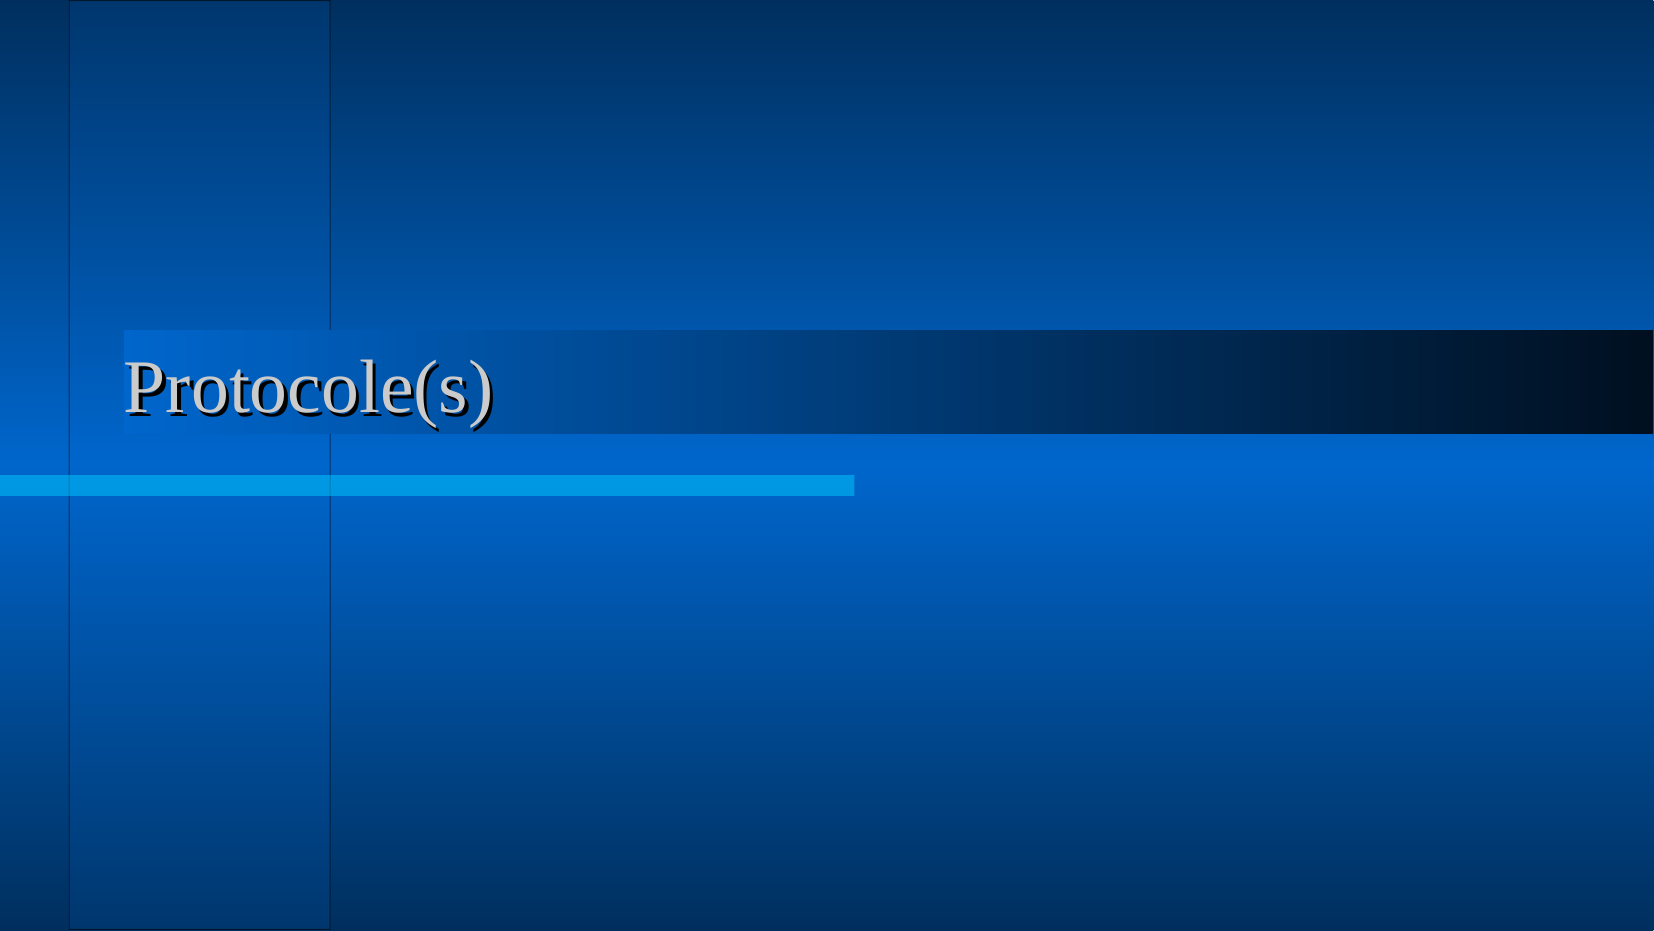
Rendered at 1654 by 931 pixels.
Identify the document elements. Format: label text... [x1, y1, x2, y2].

title Protocole(s) [123, 290, 1530, 485]
